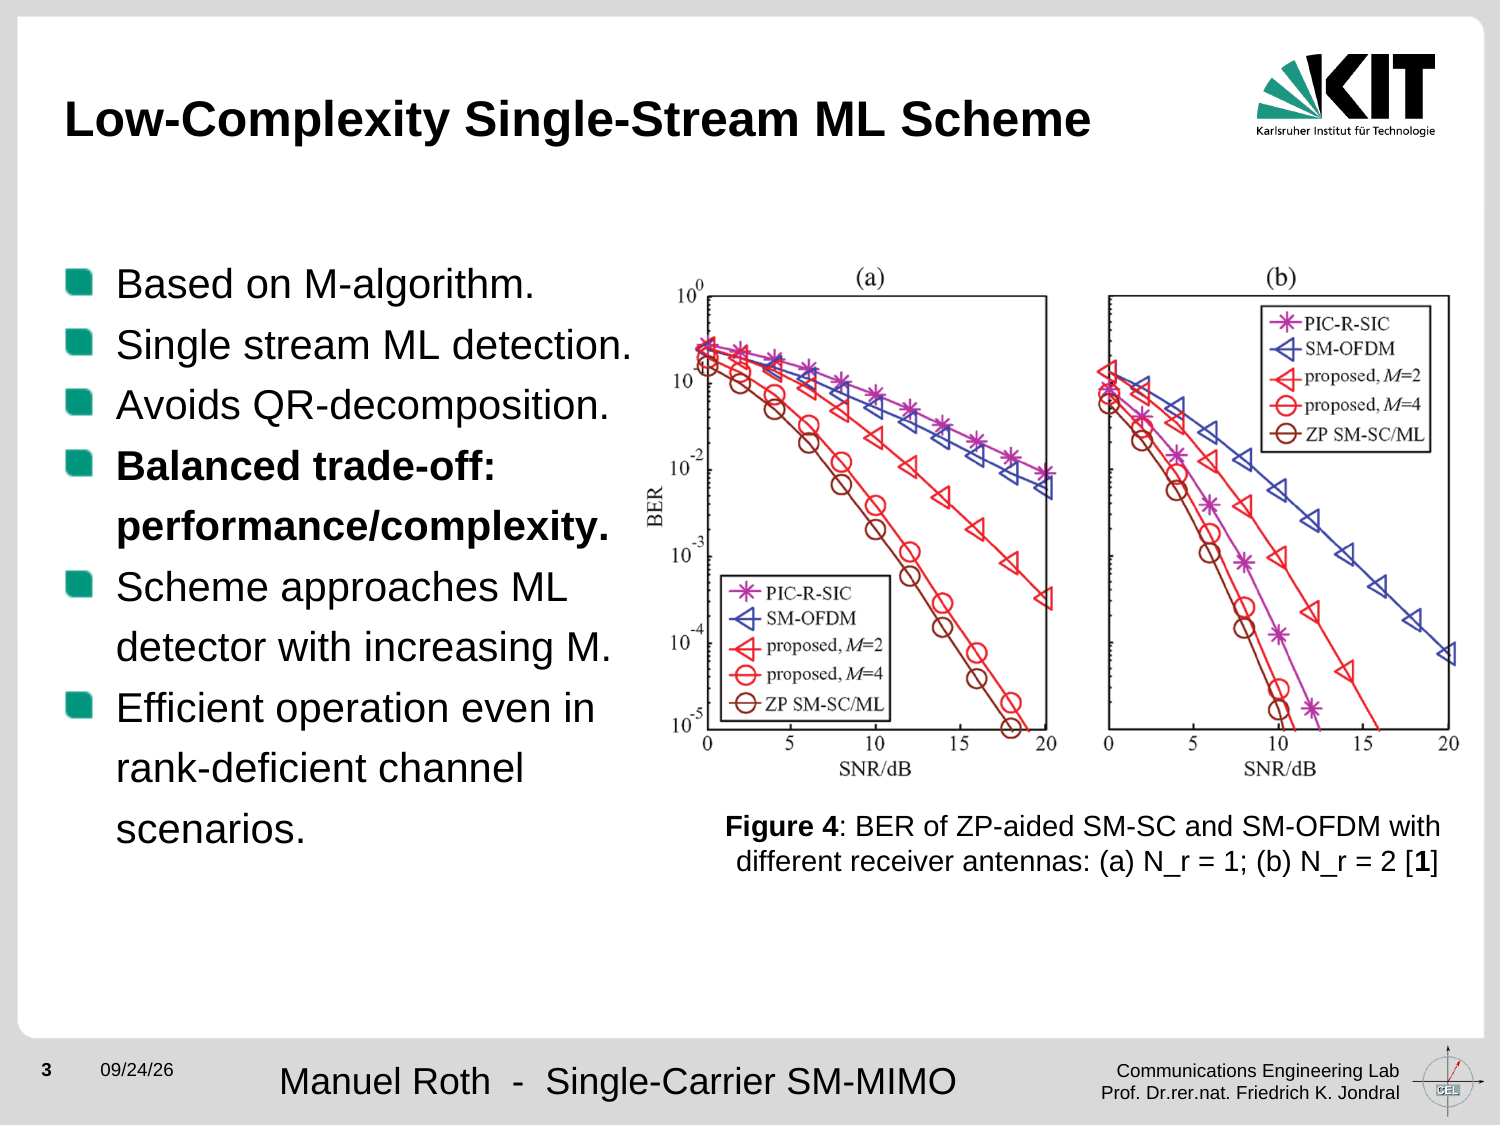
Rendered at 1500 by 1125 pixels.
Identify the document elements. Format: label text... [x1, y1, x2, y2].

text_box Figure 4: BER of ZP-aided SM-SC and SM-OFDM with different receiver antennas: (a) N_r = 1; (b) N_r = 2 [1] [675, 800, 1500, 886]
title Low-Complexity Single-Stream ML Scheme [64, 54, 1198, 147]
list Based on M-algorithm. Single stream ML detection. Avoids QR-decomposition. Balanced trade-off: performance/complexity. Scheme approaches ML detector with increasing M. Efficient operation even in rank-deficient channel scenarios. [64, 196, 1436, 1000]
picture [0, 0, 1500, 1125]
